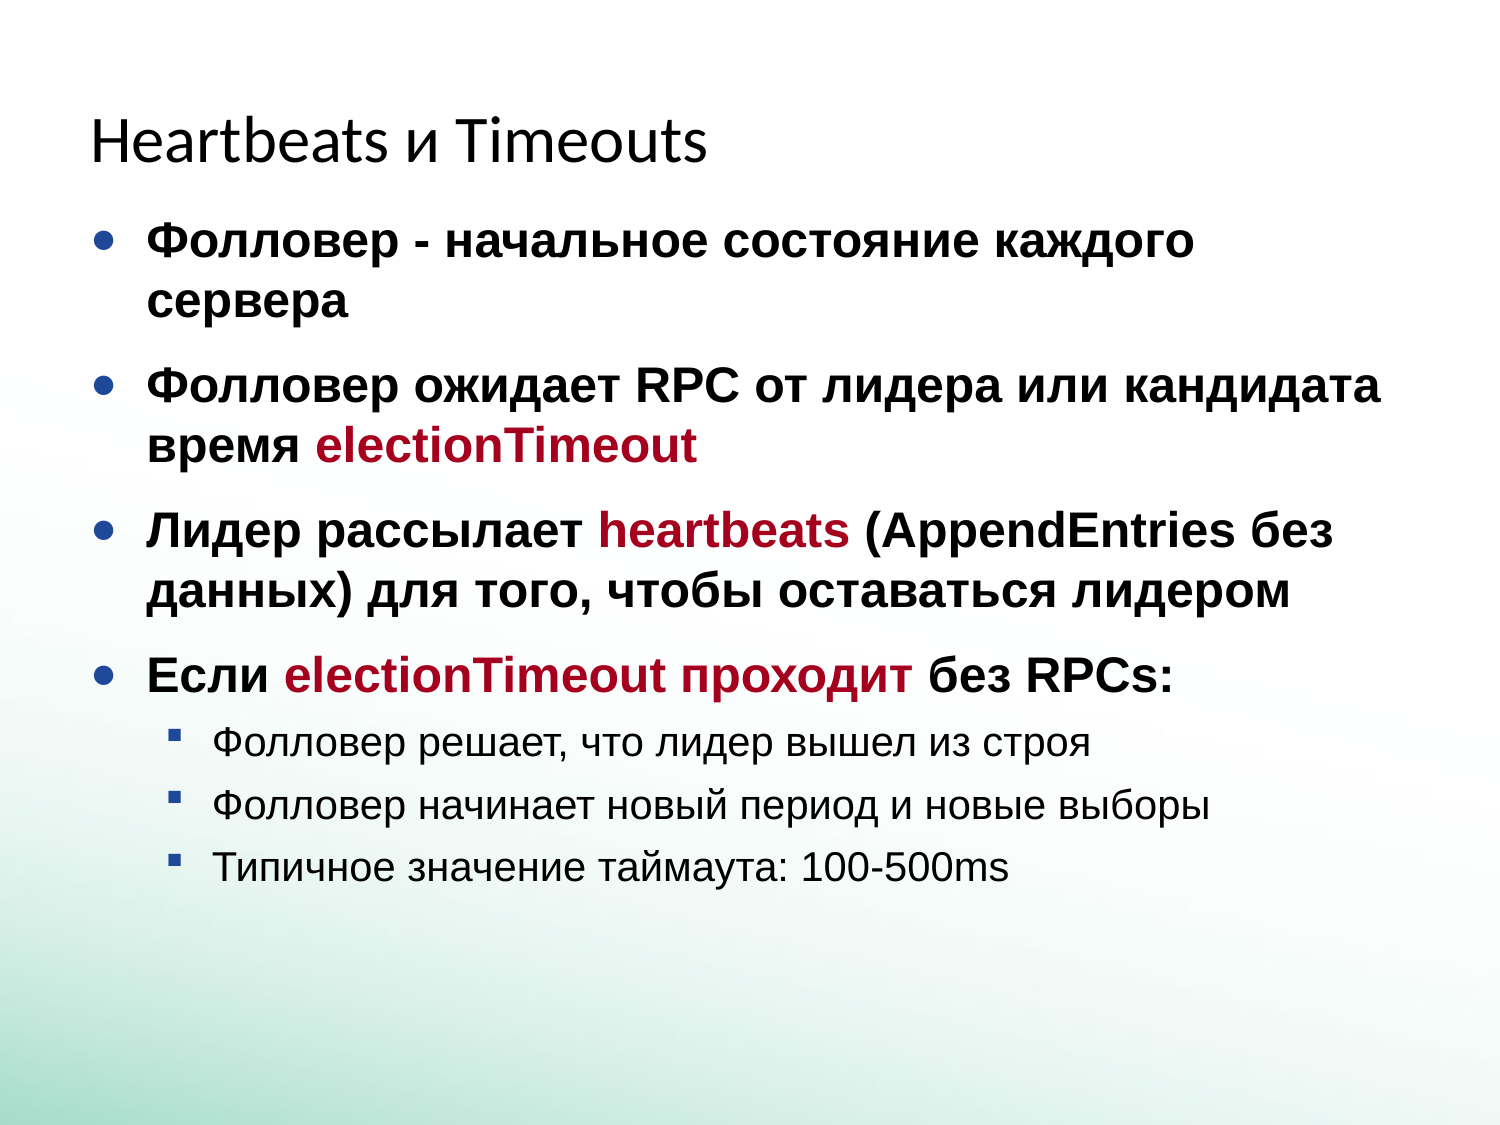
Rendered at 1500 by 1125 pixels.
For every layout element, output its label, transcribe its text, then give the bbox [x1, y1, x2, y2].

picture [0, 0, 1500, 1125]
list Фолловер - начальное состояние каждого сервера Фолловер ожидает RPC от лидера или кандидата время electionTimeout Лидер рассылает heartbeats (AppendEntries без данных) для того, чтобы оставаться лидером Если electionTimeout проходит без RPCs: Фолловер решает, что лидер вышел из строя Фолловер начинает новый период и новые выборы Типичное значение таймаута: 100-500ms [75, 200, 1425, 1005]
title Heartbeats и Timeouts [75, 85, 1425, 186]
